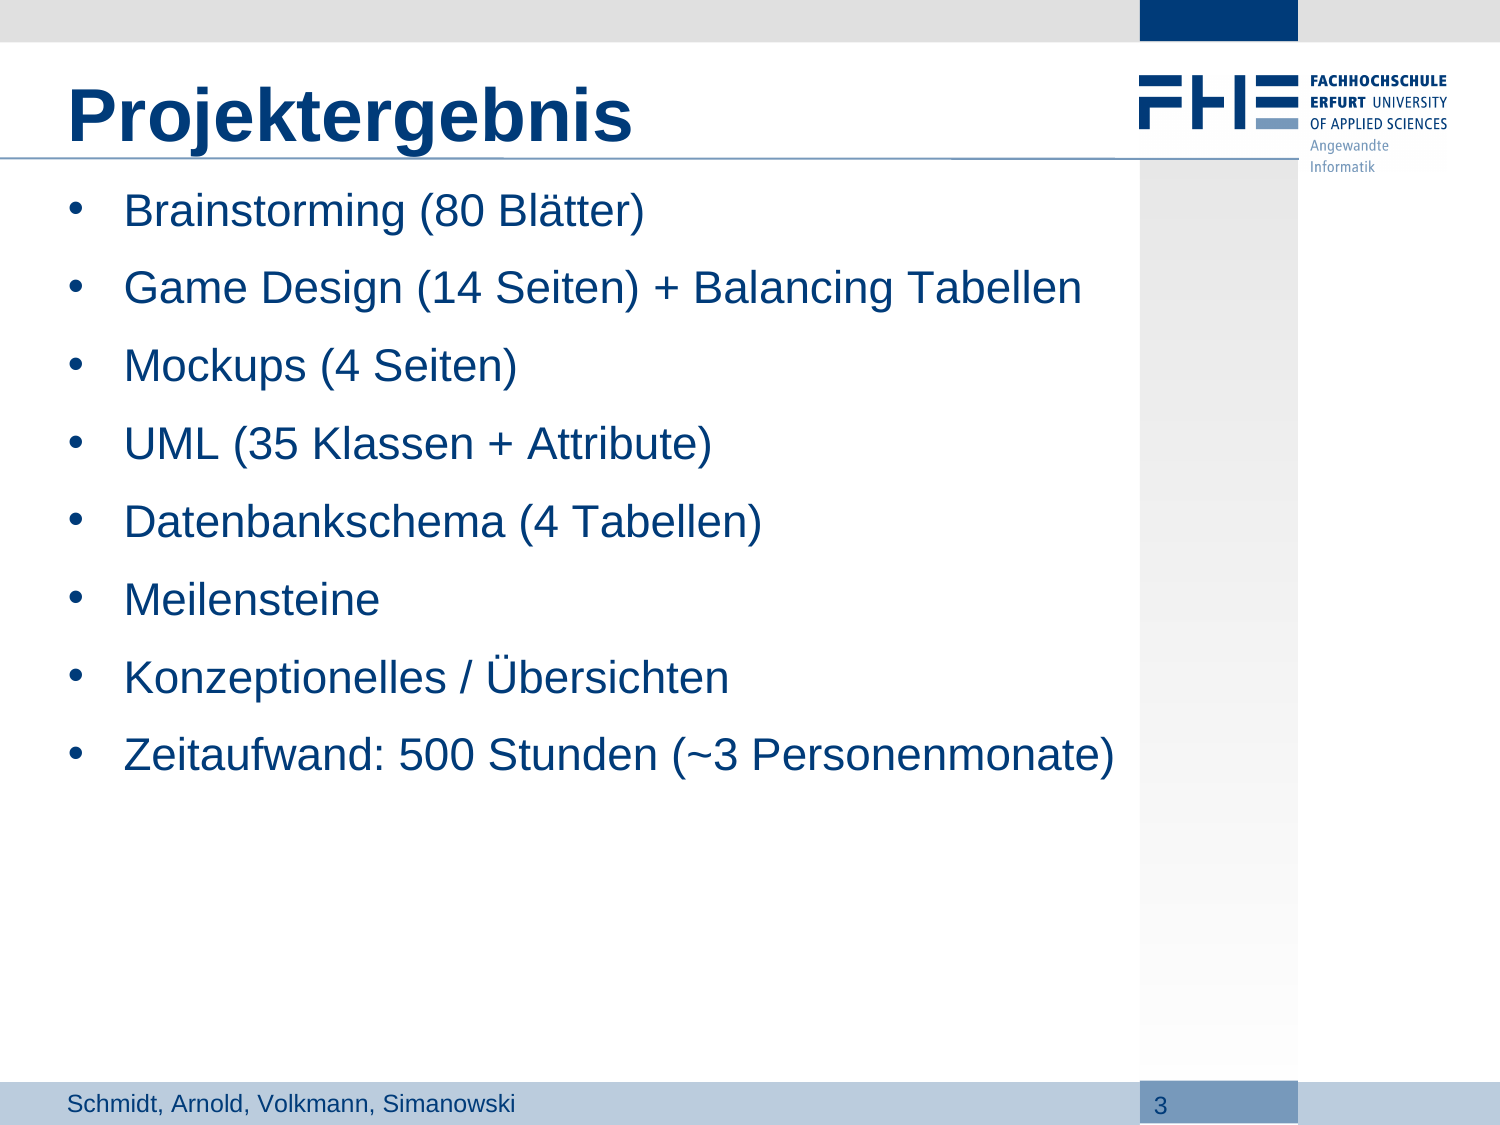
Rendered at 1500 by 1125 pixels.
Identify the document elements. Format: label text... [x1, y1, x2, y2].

picture [1139, 75, 1447, 172]
list Brainstorming (80 Blätter) Game Design (14 Seiten) + Balancing Tabellen Mockups (4 Seiten) UML (35 Klassen + Attribute) Datenbankschema (4 Tabellen) Meilensteine Konzeptionelles / Übersichten Zeitaufwand: 500 Stunden (~3 Personenmonate) [53, 172, 1500, 1083]
title Projektergebnis [53, 58, 1140, 142]
